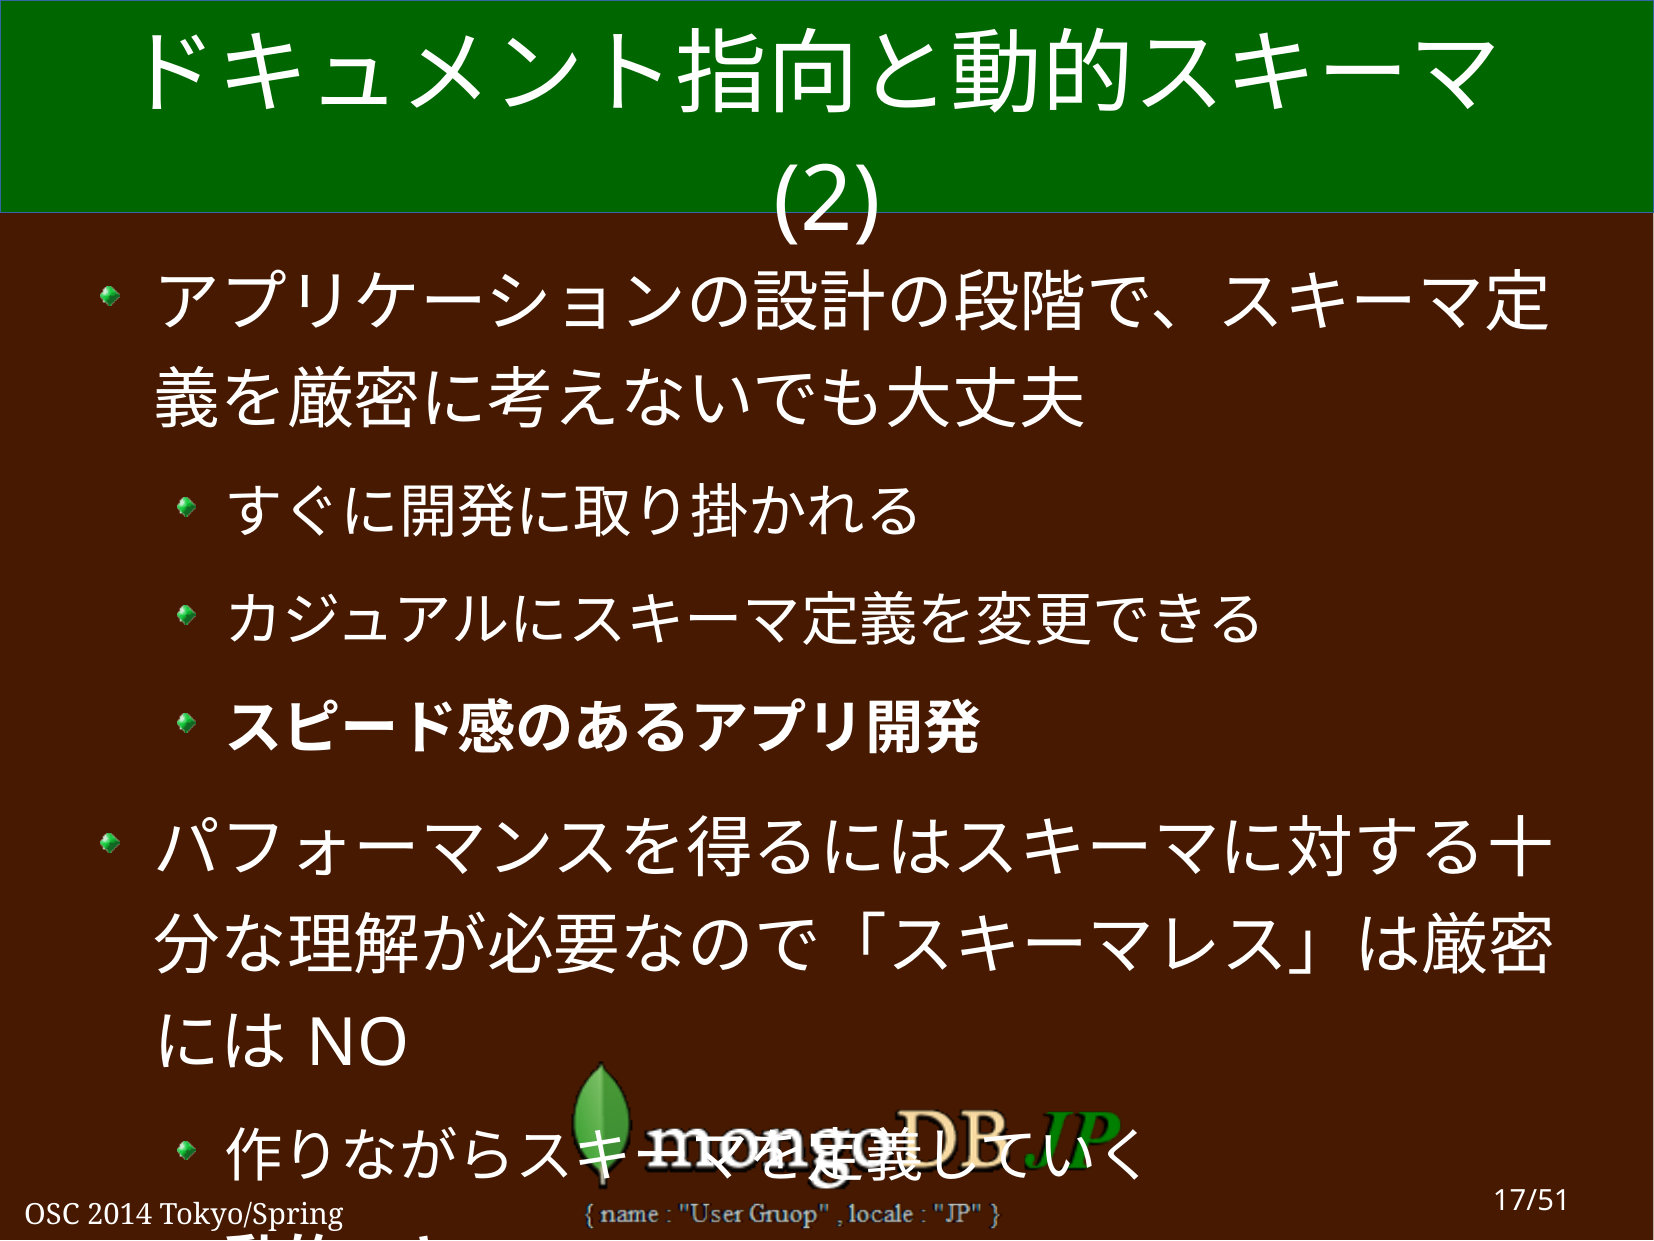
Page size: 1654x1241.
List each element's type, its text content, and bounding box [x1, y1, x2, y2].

title ドキュメント指向と動的スキーマ(2) [82, 49, 1571, 207]
picture [177, 1141, 196, 1160]
list アプリケーションの設計の段階で、スキーマ定義を厳密に考えないでも大丈夫 すぐに開発に取り掛かれる カジュアルにスキーマ定義を変更できる スピード感のあるアプリ開発 パフォーマンスを得るにはスキーマに対する十分な理解が必要なので「スキーマレス」は厳密にはNO 作りながらスキーマを定義していく 動的スキーマ [82, 247, 1571, 974]
picture [566, 1058, 1140, 1241]
